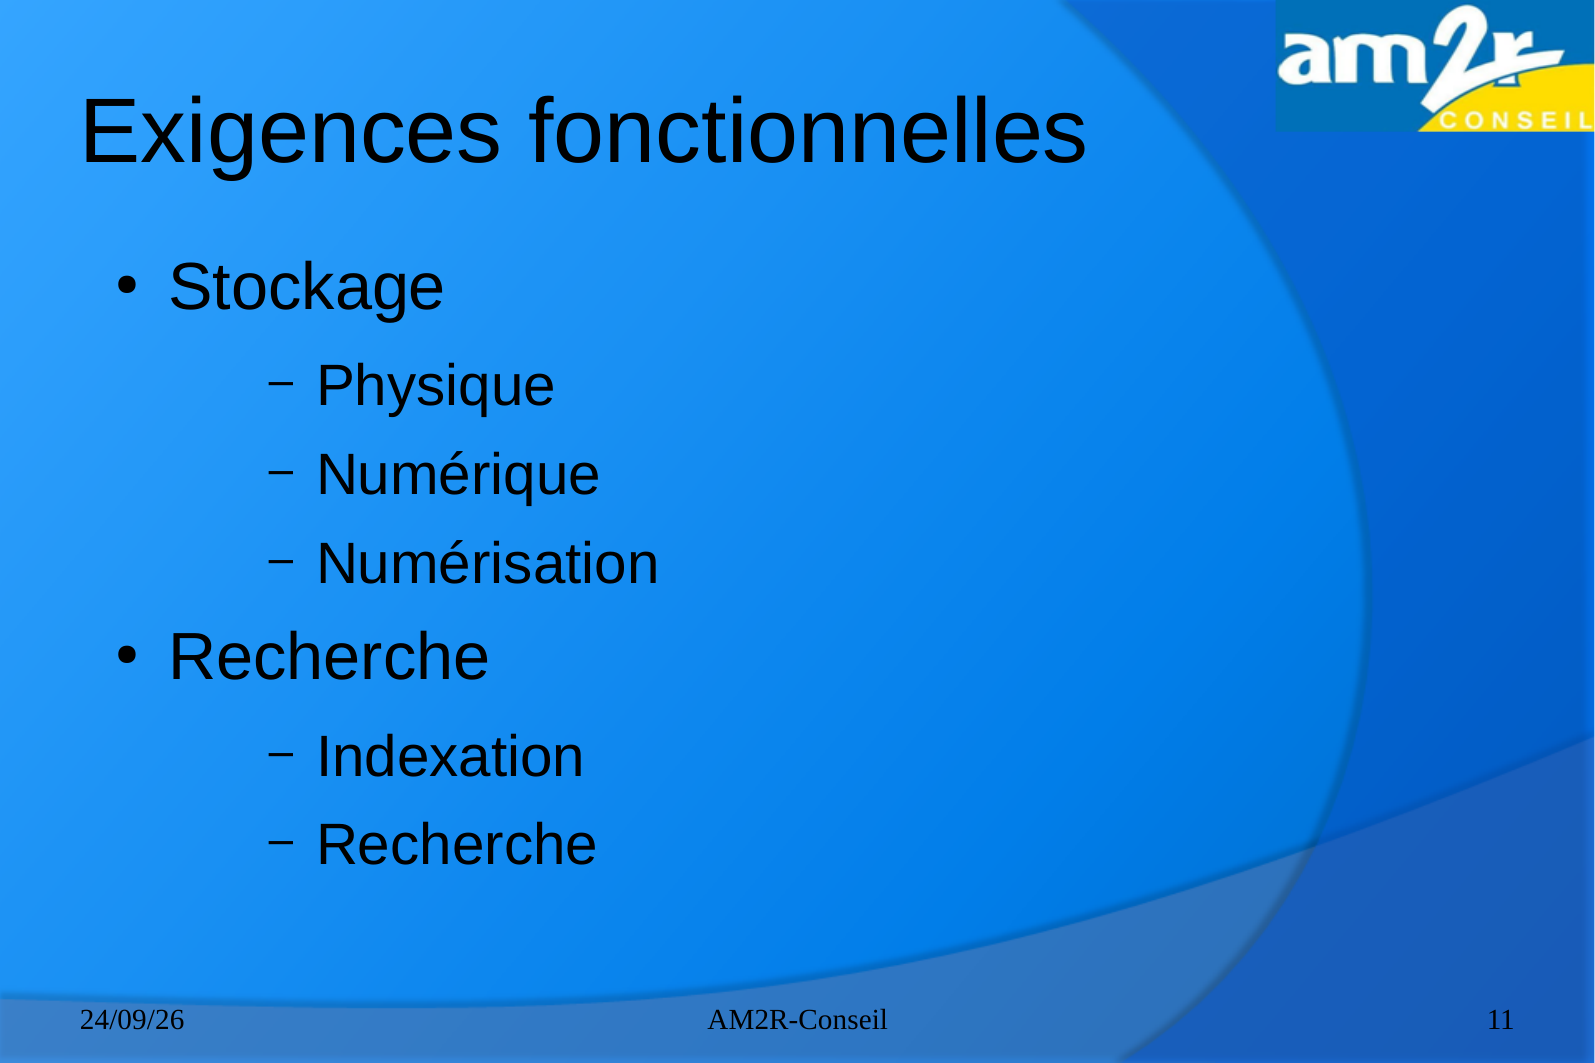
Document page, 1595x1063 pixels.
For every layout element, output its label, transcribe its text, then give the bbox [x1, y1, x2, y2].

title Exigences fonctionnelles [79, 49, 1241, 213]
list Stockage Physique Numérique Numérisation Recherche Indexation Recherche [79, 248, 1515, 960]
picture [0, 0, 1595, 1063]
